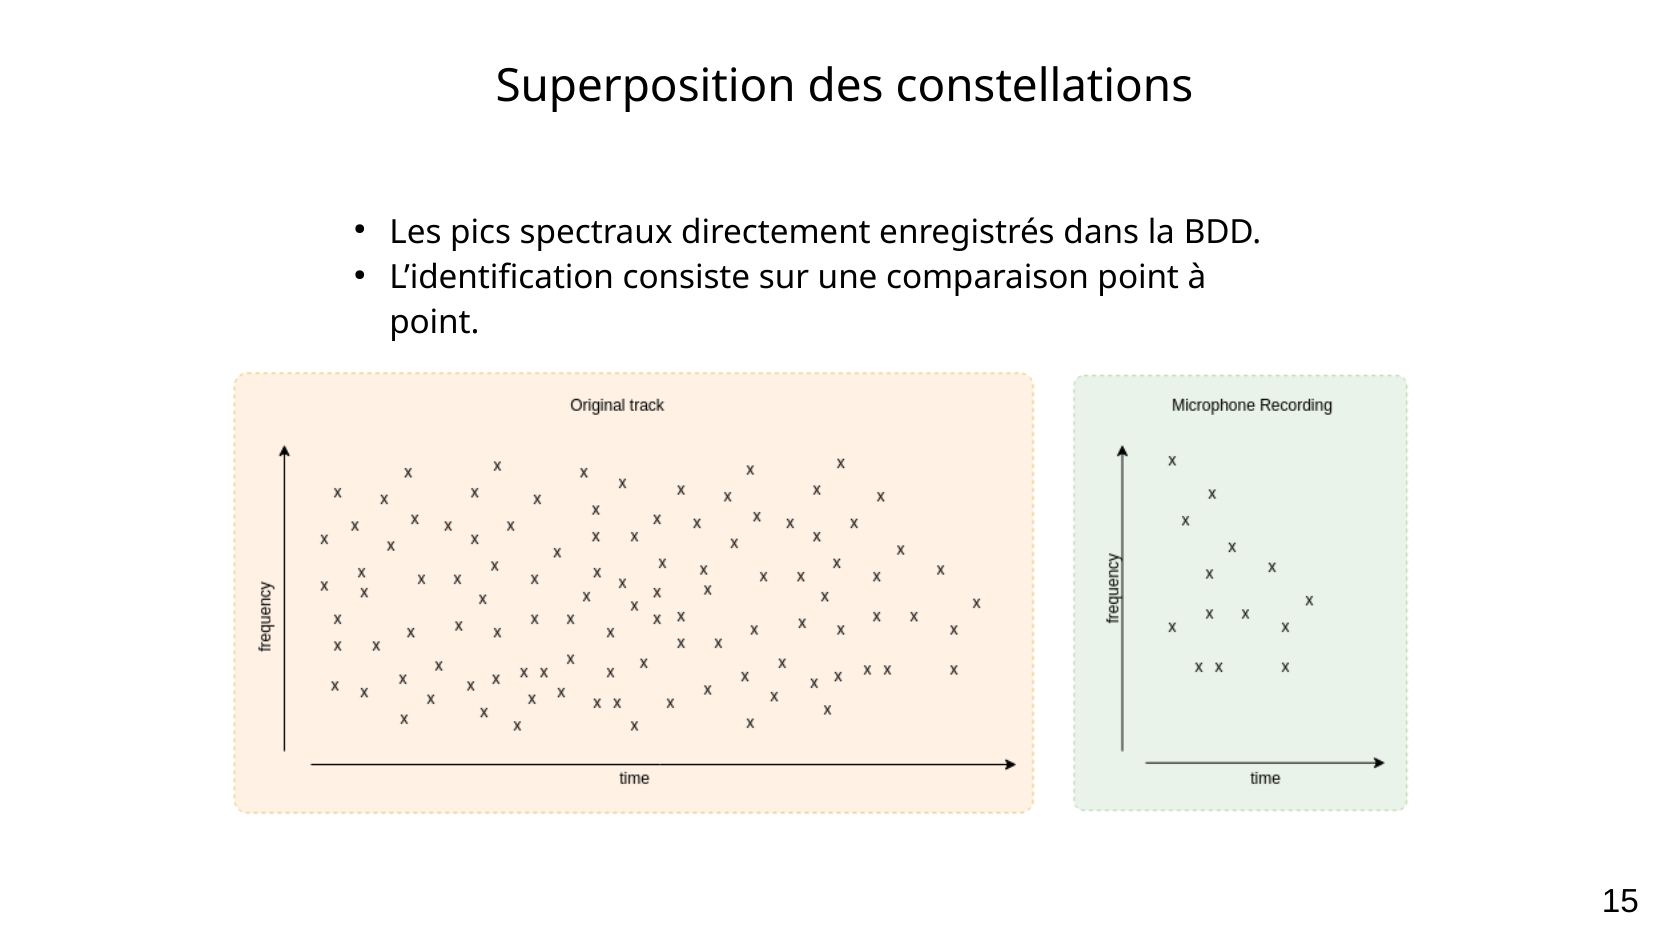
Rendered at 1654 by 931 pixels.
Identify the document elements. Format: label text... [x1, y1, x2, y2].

text_box <number> [1024, 874, 1654, 931]
text_box Superposition des constellations [242, 45, 1411, 136]
text_box Les pics spectraux directement enregistrés dans la BDD. L’identification consiste sur une comparaison point à point. [339, 200, 1315, 336]
picture [220, 359, 1434, 841]
